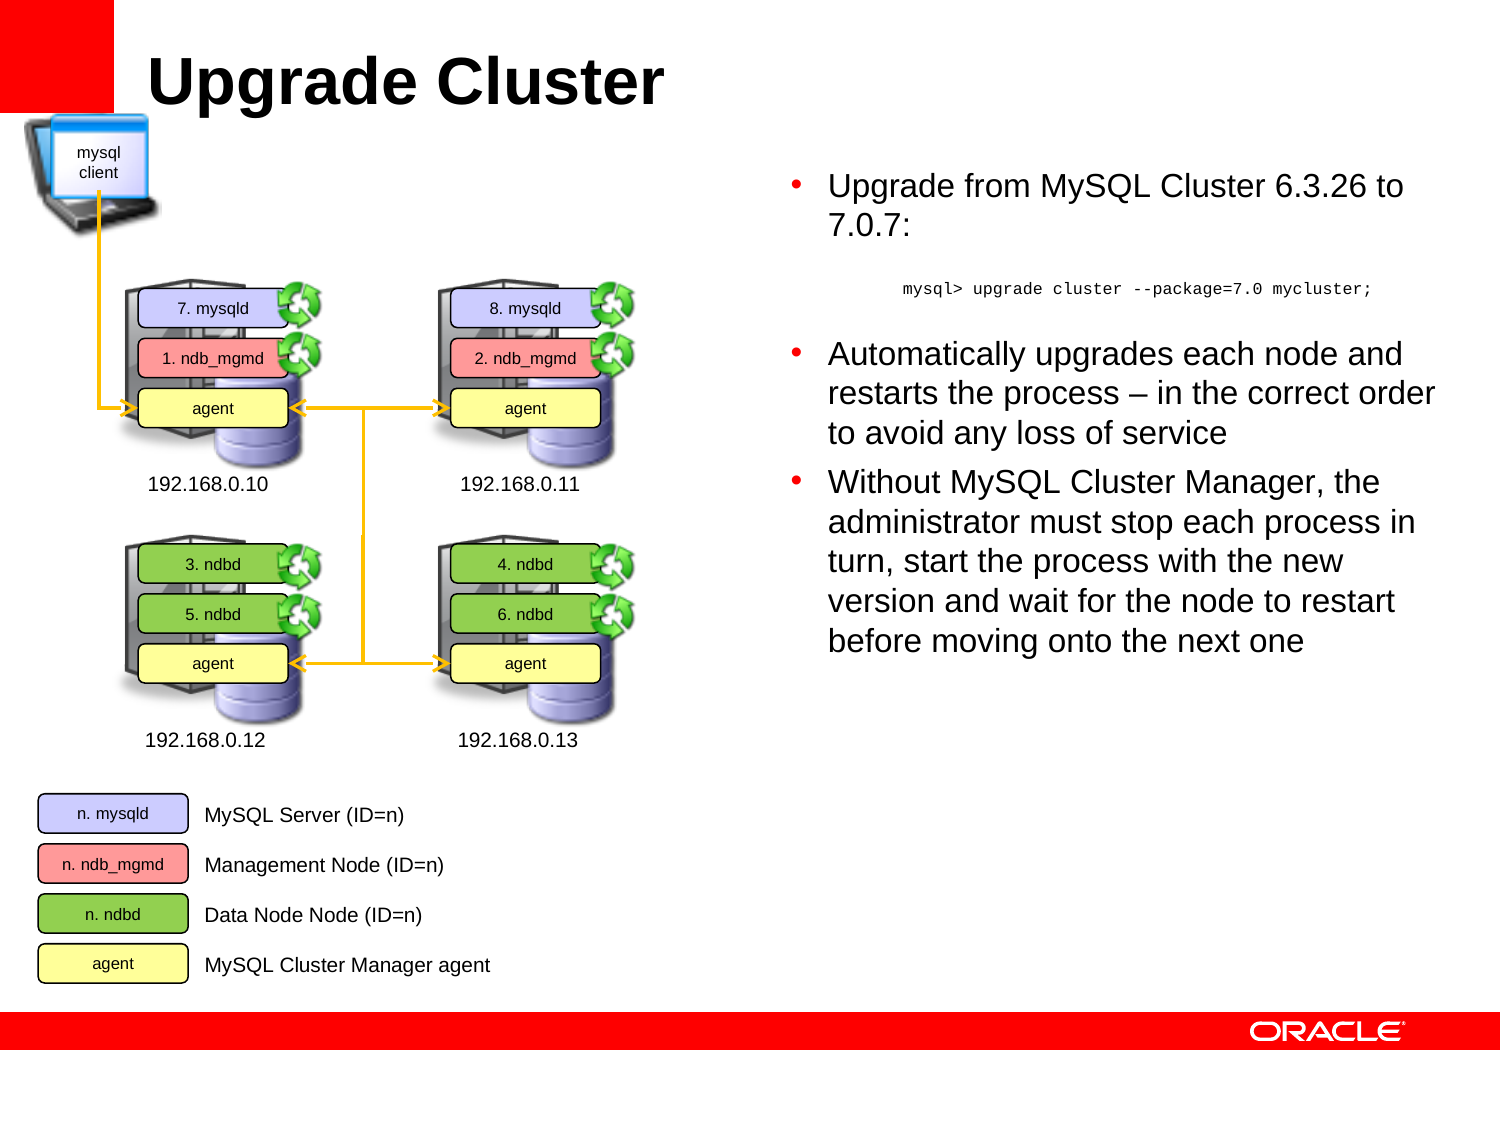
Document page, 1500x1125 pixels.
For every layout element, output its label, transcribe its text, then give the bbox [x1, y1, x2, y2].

text_box agent [138, 643, 289, 684]
picture [413, 531, 639, 732]
text_box n. ndbd [38, 893, 189, 934]
text_box 192.168.0.10 [132, 463, 284, 504]
text_box 192.168.0.11 [445, 463, 596, 504]
text_box 5. ndbd [138, 593, 275, 634]
text_box 8. mysqld [450, 288, 588, 328]
text_box agent [450, 388, 601, 428]
text_box mysql> upgrade cluster --package=7.0 mycluster; [888, 269, 1388, 306]
text_box MySQL Cluster Manager agent [189, 943, 506, 985]
text_box agent [450, 643, 601, 684]
text_box 7. mysqld [138, 288, 275, 328]
text_box agent [138, 388, 289, 428]
text_box mysql client [55, 131, 143, 190]
picture [100, 531, 326, 732]
text_box 3. ndbd [138, 543, 275, 584]
title Upgrade Cluster [147, 8, 1392, 119]
text_box 192.168.0.13 [442, 718, 594, 760]
text_box n. mysqld [38, 793, 189, 834]
picture [0, 0, 162, 244]
text_box MySQL Server (ID=n) [189, 793, 420, 835]
picture [0, 1012, 1500, 1050]
text_box 2. ndb_mgmd [450, 338, 588, 378]
picture [100, 275, 326, 476]
text_box Data Node Node (ID=n) [189, 893, 438, 935]
text_box Management Node (ID=n) [189, 843, 460, 885]
text_box 4. ndbd [450, 543, 588, 584]
text_box agent [38, 943, 189, 984]
text_box 1. ndb_mgmd [138, 338, 275, 378]
list Upgrade from MySQL Cluster 6.3.26 to 7.0.7: Automatically upgrades each node and restarts the process – in the correct order to avoid any loss of service Without MySQL Cluster Manager, the administrator must stop each process in turn, start the process with the new version and wait for the node to restart before moving onto the next one [775, 156, 1476, 1019]
text_box 6. ndbd [450, 593, 588, 634]
picture [413, 275, 639, 476]
text_box n. ndb_mgmd [38, 843, 189, 884]
text_box 192.168.0.12 [130, 718, 281, 760]
